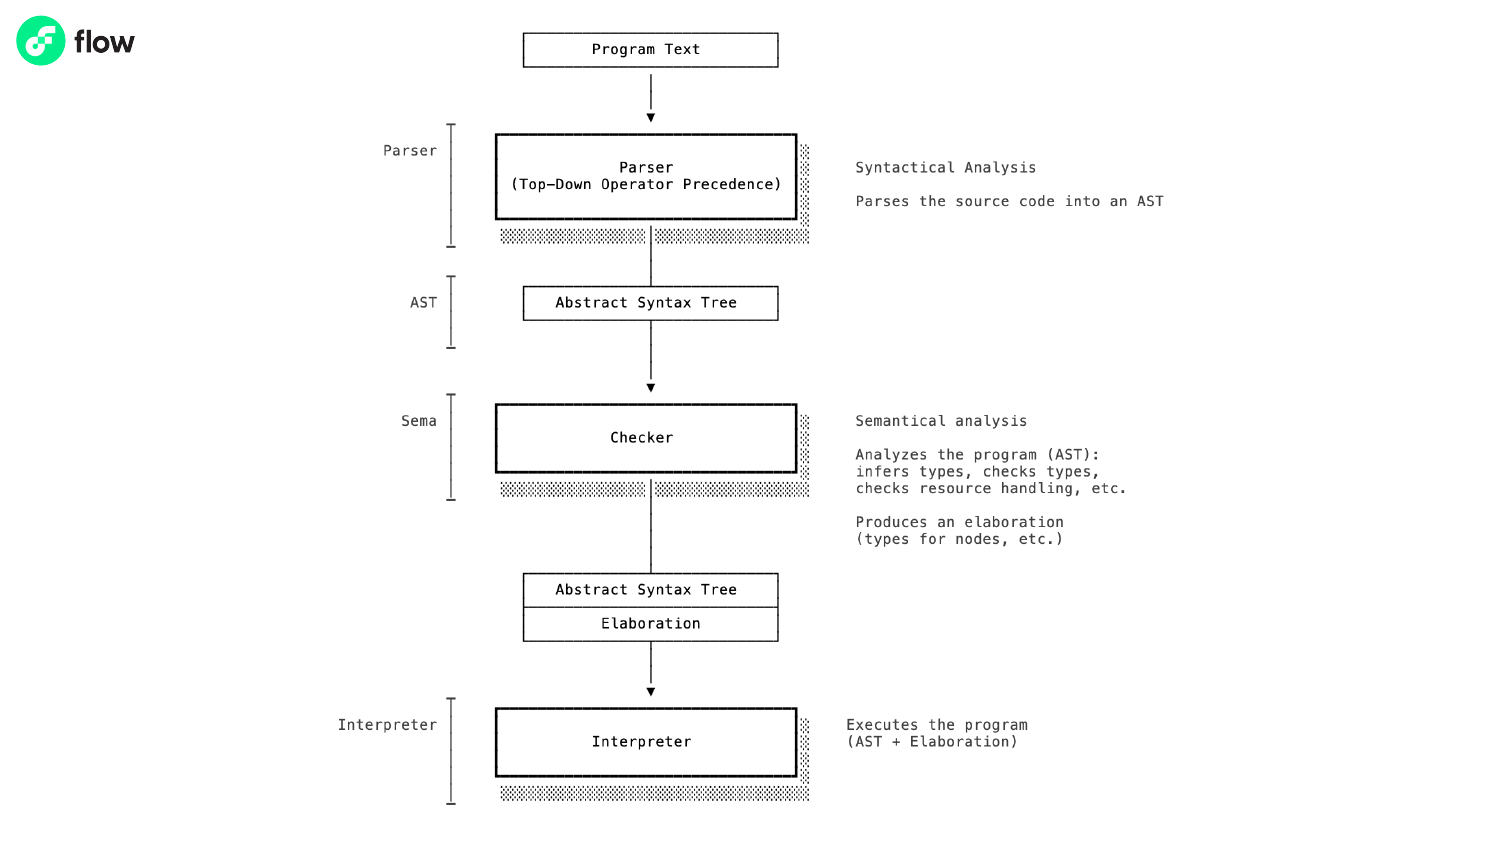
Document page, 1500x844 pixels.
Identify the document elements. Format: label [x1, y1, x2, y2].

picture [336, 24, 1164, 819]
picture [14, 14, 137, 67]
